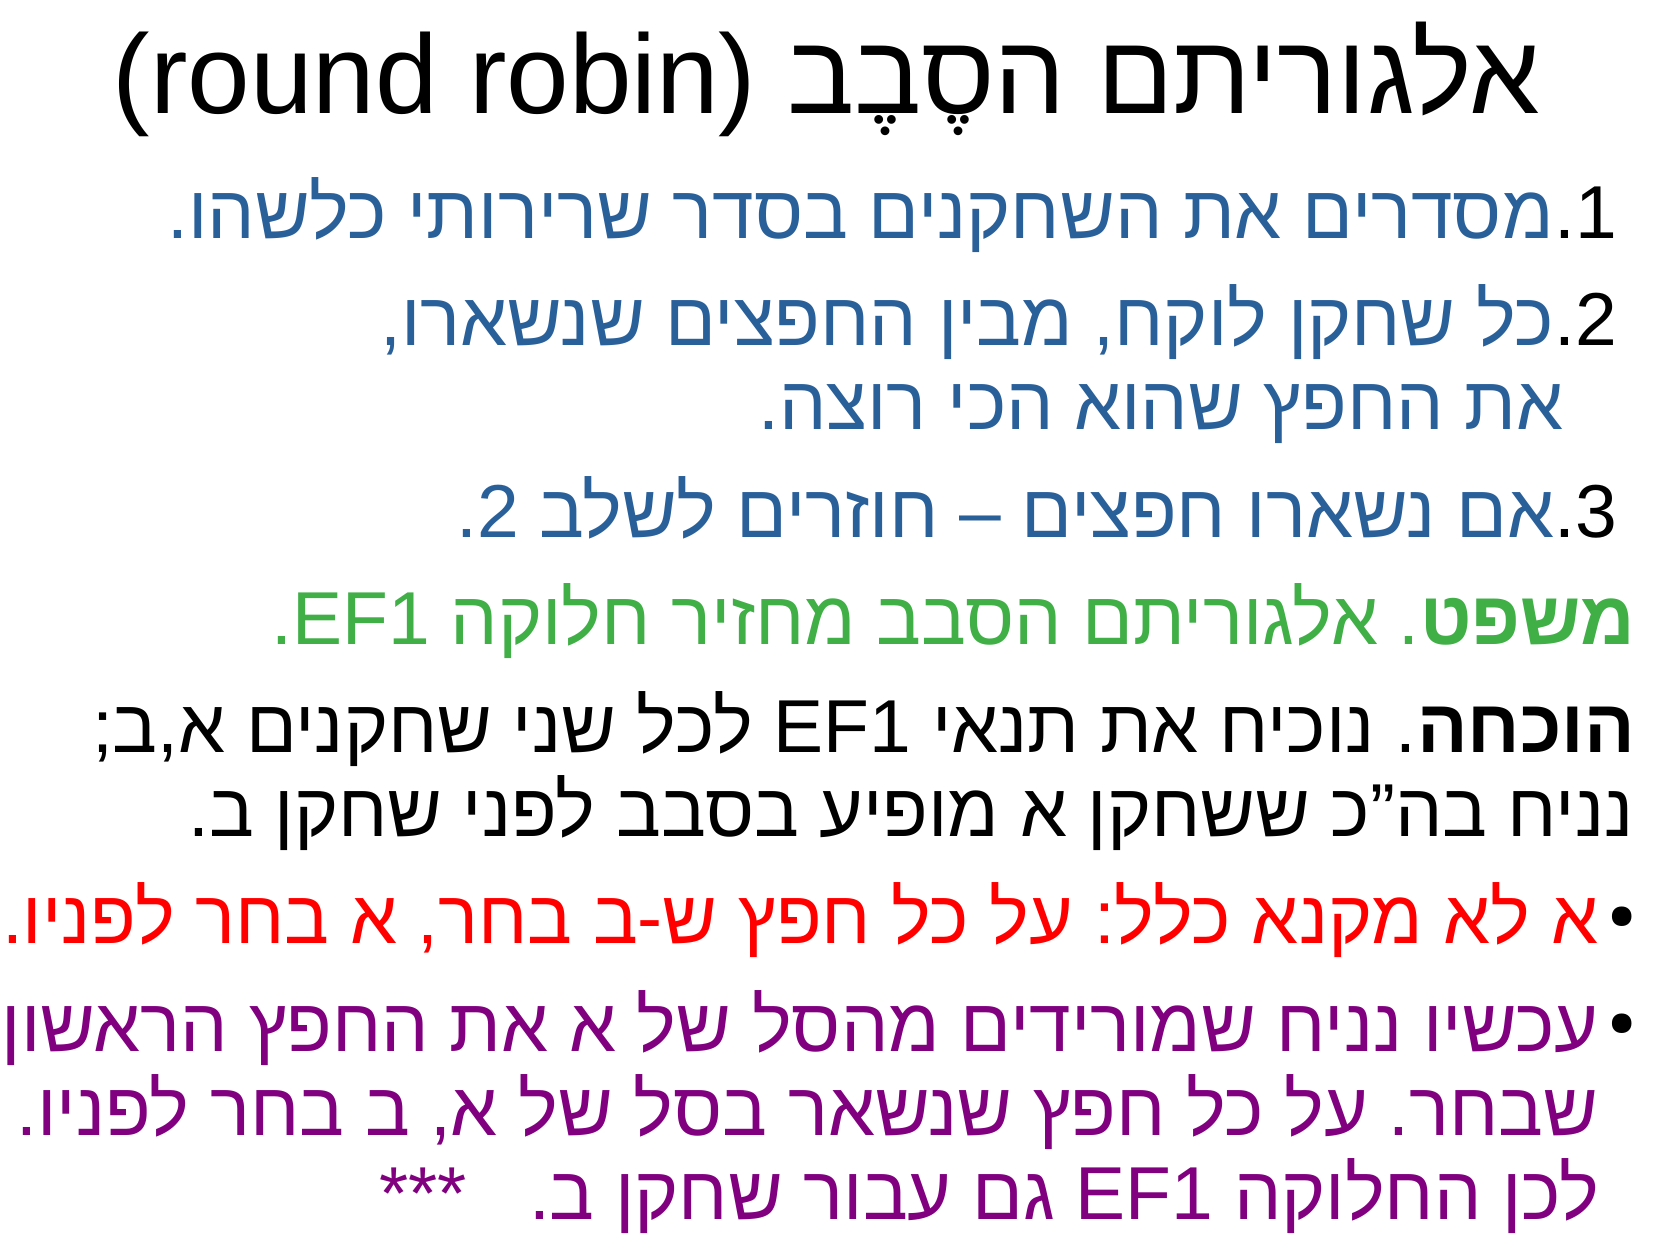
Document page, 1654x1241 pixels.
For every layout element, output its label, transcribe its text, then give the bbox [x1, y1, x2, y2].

title אלגוריתם הסֶבֶב (round robin) [0, 0, 1654, 151]
list מסדרים את השחקנים בסדר שרירותי כלשהו. כל שחקן לוקח, מבין החפצים שנשארו, את החפץ שהוא הכי רוצה. אם נשארו חפצים – חוזרים לשלב 2. משפט. אלגוריתם הסבב מחזיר חלוקה EF1. הוכחה. נוכיח את תנאי EF1 לכל שני שחקנים א,ב; נניח בה”כ ששחקן א מופיע בסבב לפני שחקן ב. א לא מקנא כלל: על כל חפץ ש-ב בחר, א בחר לפניו. עכשיו נניח שמורידים מהסל של א את החפץ הראשון שבחר. על כל חפץ שנשאר בסל של א, ב בחר לפניו. לכן החלוקה EF1 גם עבור שחקן ב. *** [0, 170, 1636, 1241]
